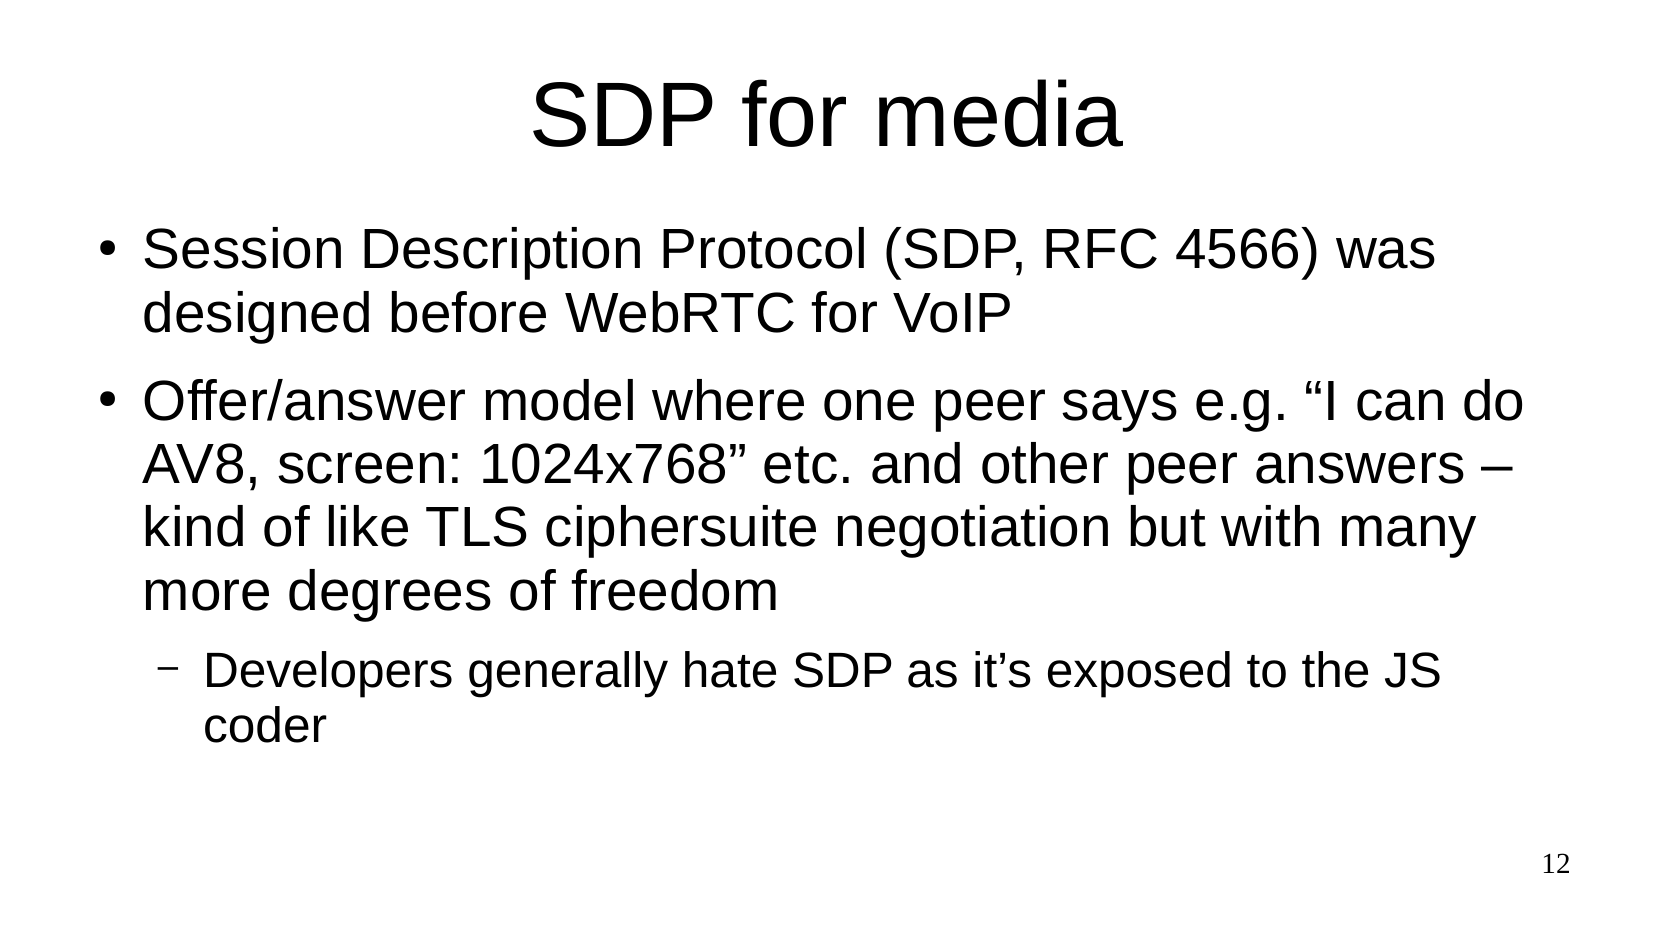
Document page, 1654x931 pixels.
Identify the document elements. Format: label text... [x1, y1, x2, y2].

title SDP for media [82, 37, 1571, 193]
list Session Description Protocol (SDP, RFC 4566) was designed before WebRTC for VoIP Offer/answer model where one peer says e.g. “I can do AV8, screen: 1024x768” etc. and other peer answers – kind of like TLS ciphersuite negotiation but with many more degrees of freedom Developers generally hate SDP as it’s exposed to the JS coder [82, 217, 1571, 758]
